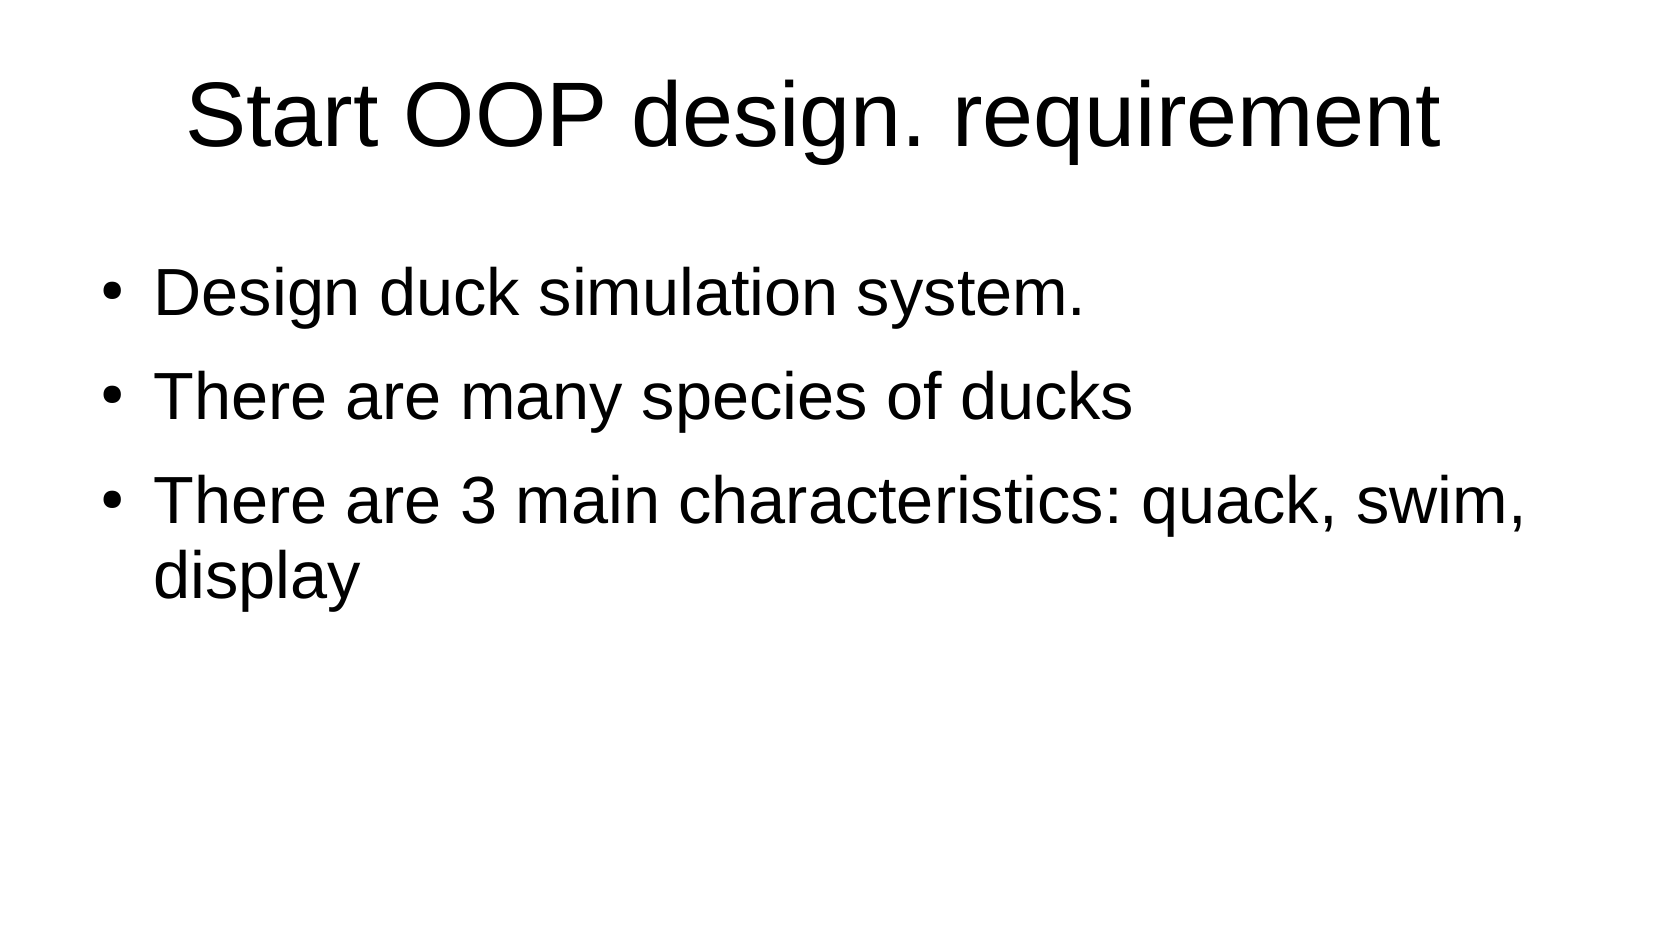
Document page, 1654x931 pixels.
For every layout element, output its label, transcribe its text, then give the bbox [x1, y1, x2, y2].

title Start OOP design. requirement [82, 37, 1571, 193]
list Design duck simulation system. There are many species of ducks There are 3 main characteristics: quack, swim, display [82, 255, 1571, 795]
